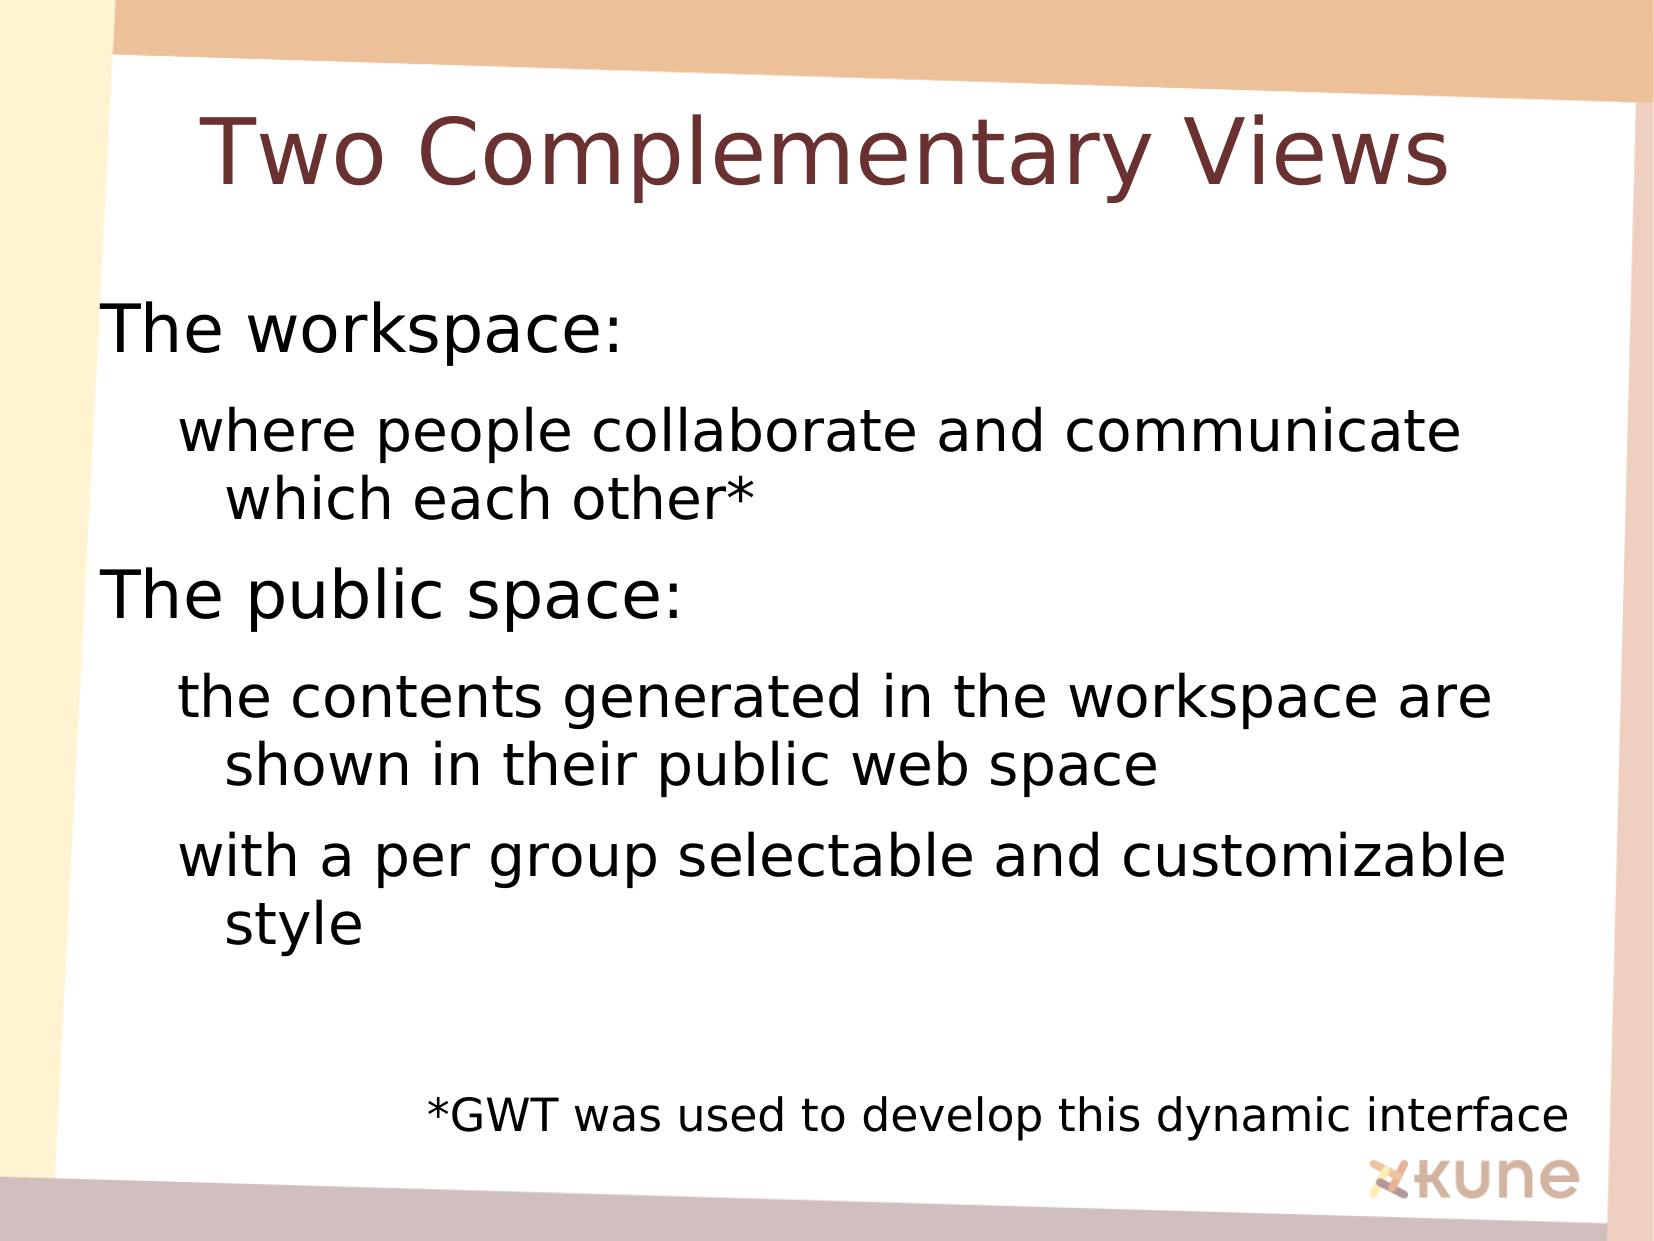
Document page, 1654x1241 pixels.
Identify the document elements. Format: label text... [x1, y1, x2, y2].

picture [0, 0, 1654, 1241]
list The workspace: where people collaborate and communicate which each other* The public space: the contents generated in the workspace are shown in their public web space with a per group selectable and customizable style *GWT was used to develop this dynamic interface [82, 290, 1571, 1143]
title Two Complementary Views [82, 56, 1571, 250]
